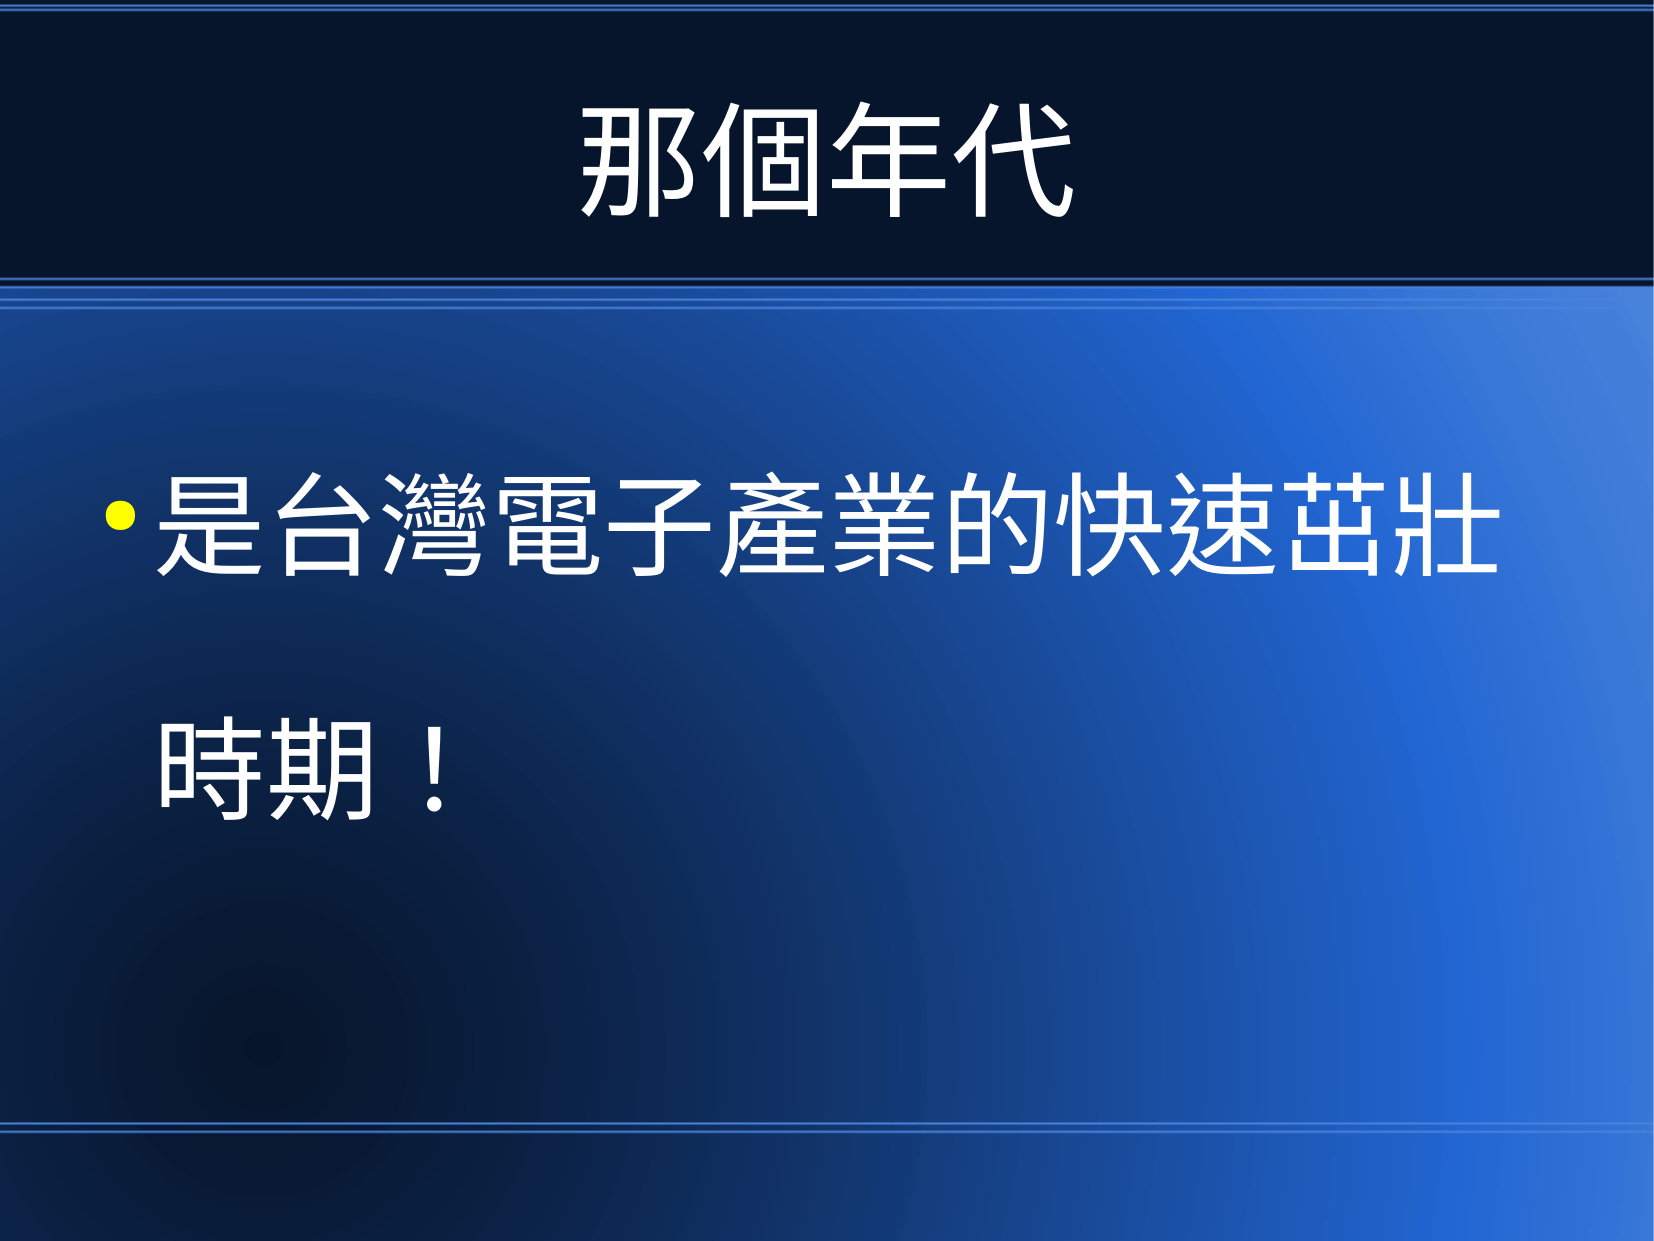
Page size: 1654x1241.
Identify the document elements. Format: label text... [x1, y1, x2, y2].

list 是台灣電子產業的快速茁壯時期！ [82, 355, 1571, 1241]
picture [0, 0, 1654, 1241]
title 那個年代 [82, 49, 1571, 257]
